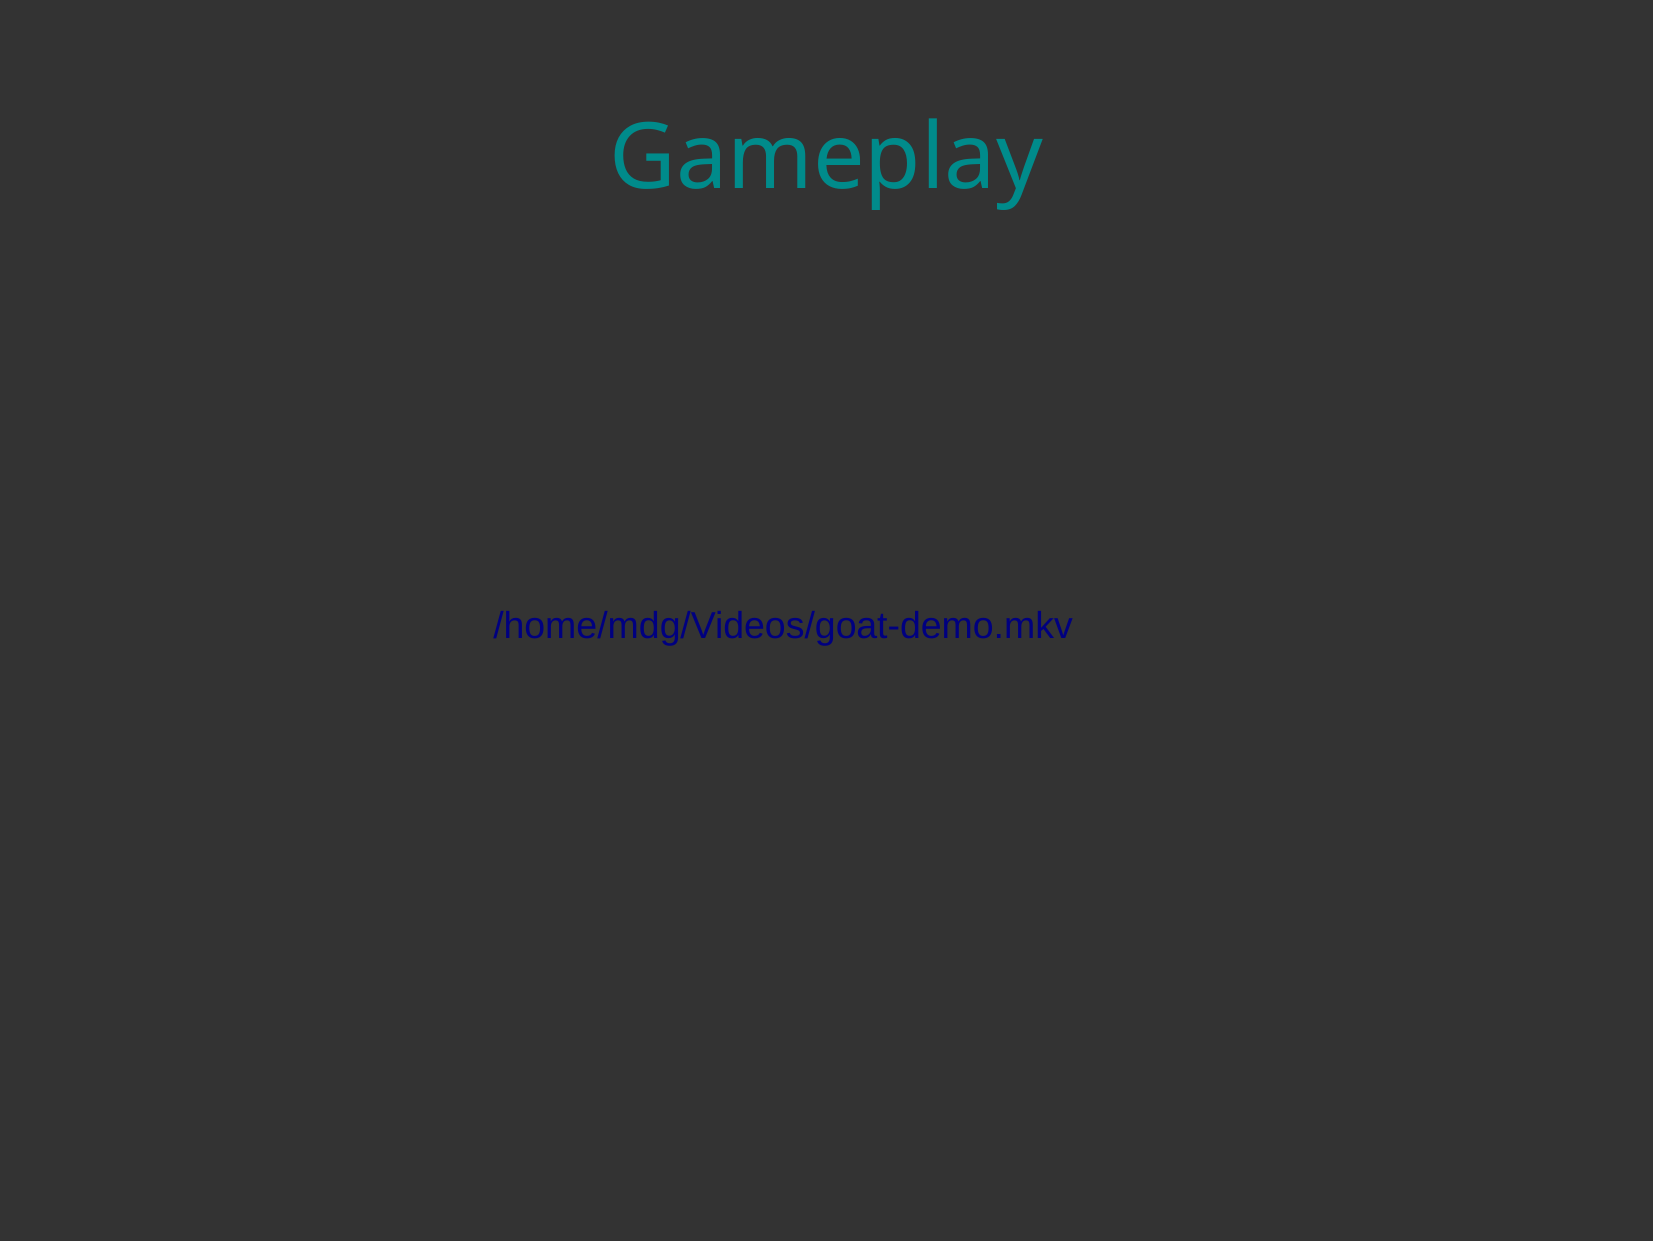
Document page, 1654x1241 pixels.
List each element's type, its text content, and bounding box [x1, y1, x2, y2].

text_box /home/mdg/Videos/goat-demo.mkv [478, 597, 1190, 668]
title Gameplay [82, 49, 1571, 257]
